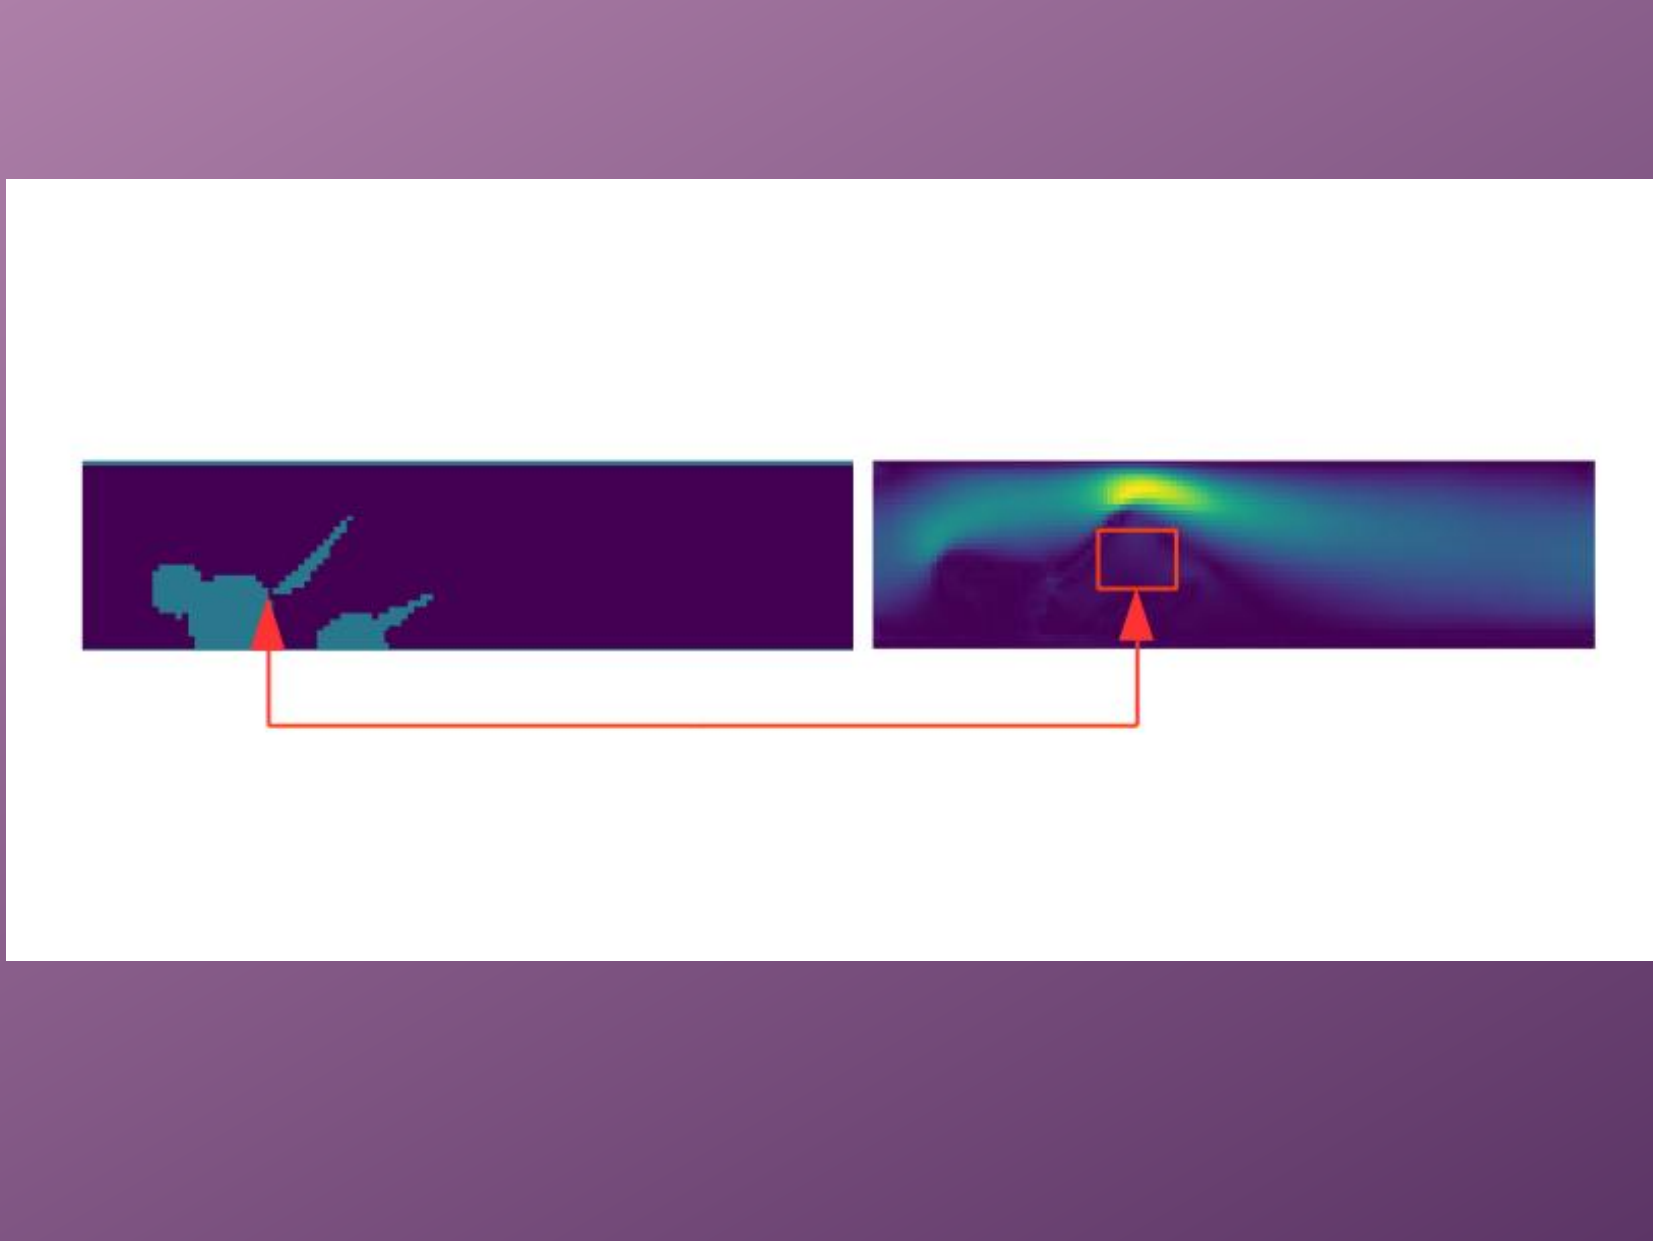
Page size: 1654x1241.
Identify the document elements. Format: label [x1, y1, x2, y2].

picture [6, 179, 1653, 961]
